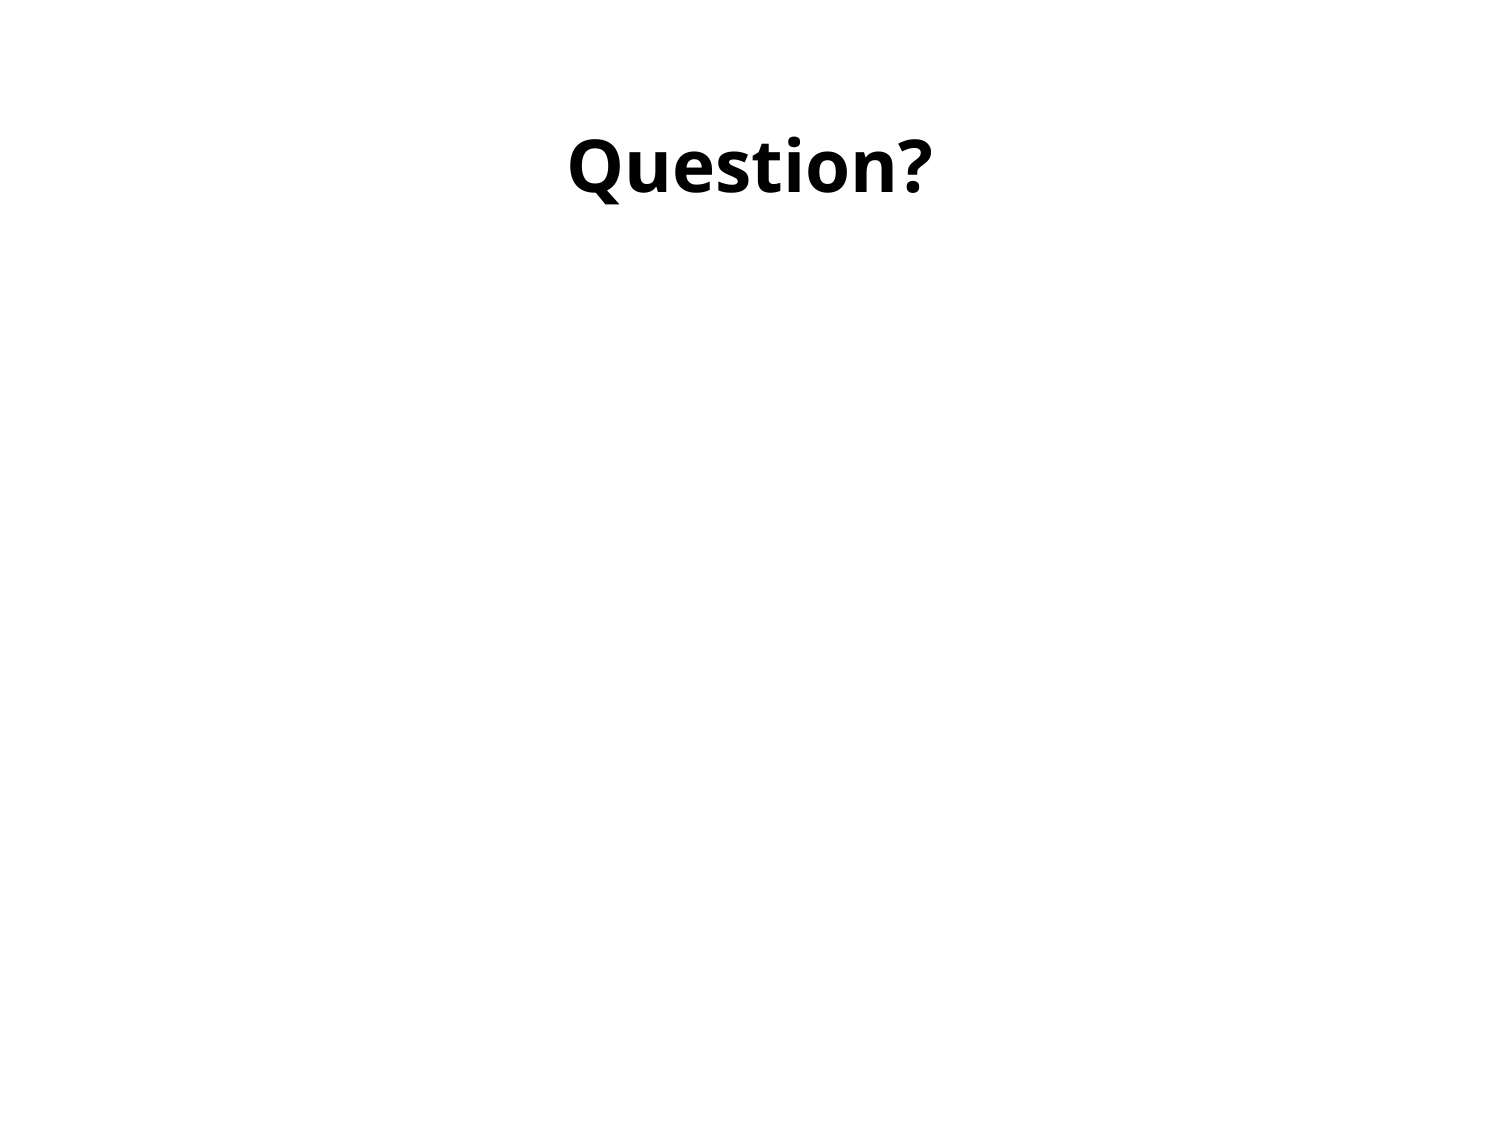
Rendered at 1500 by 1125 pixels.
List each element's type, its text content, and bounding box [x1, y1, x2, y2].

title Question? [103, 59, 1397, 278]
